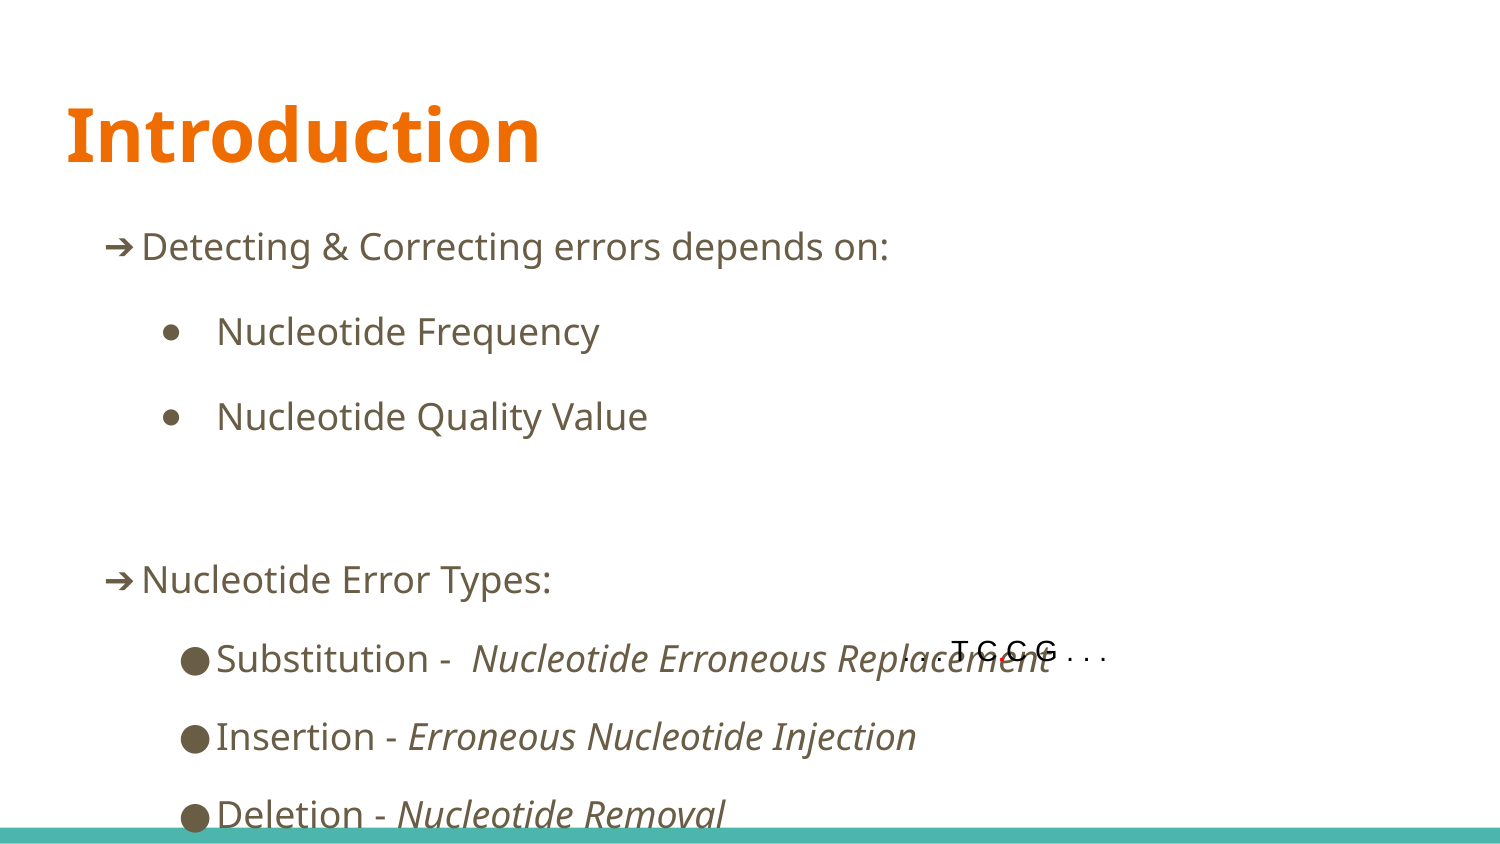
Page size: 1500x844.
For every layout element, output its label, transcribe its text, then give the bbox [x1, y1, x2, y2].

list Detecting & Correcting errors depends on: Nucleotide Frequency Nucleotide Quality Value Nucleotide Error Types: Substitution - Nucleotide Erroneous Replacement Insertion - Erroneous Nucleotide Injection Deletion - Nucleotide Removal [51, 207, 1449, 750]
text_box . . . T C.C G . . . [887, 617, 1169, 661]
title Introduction [51, 72, 1449, 189]
